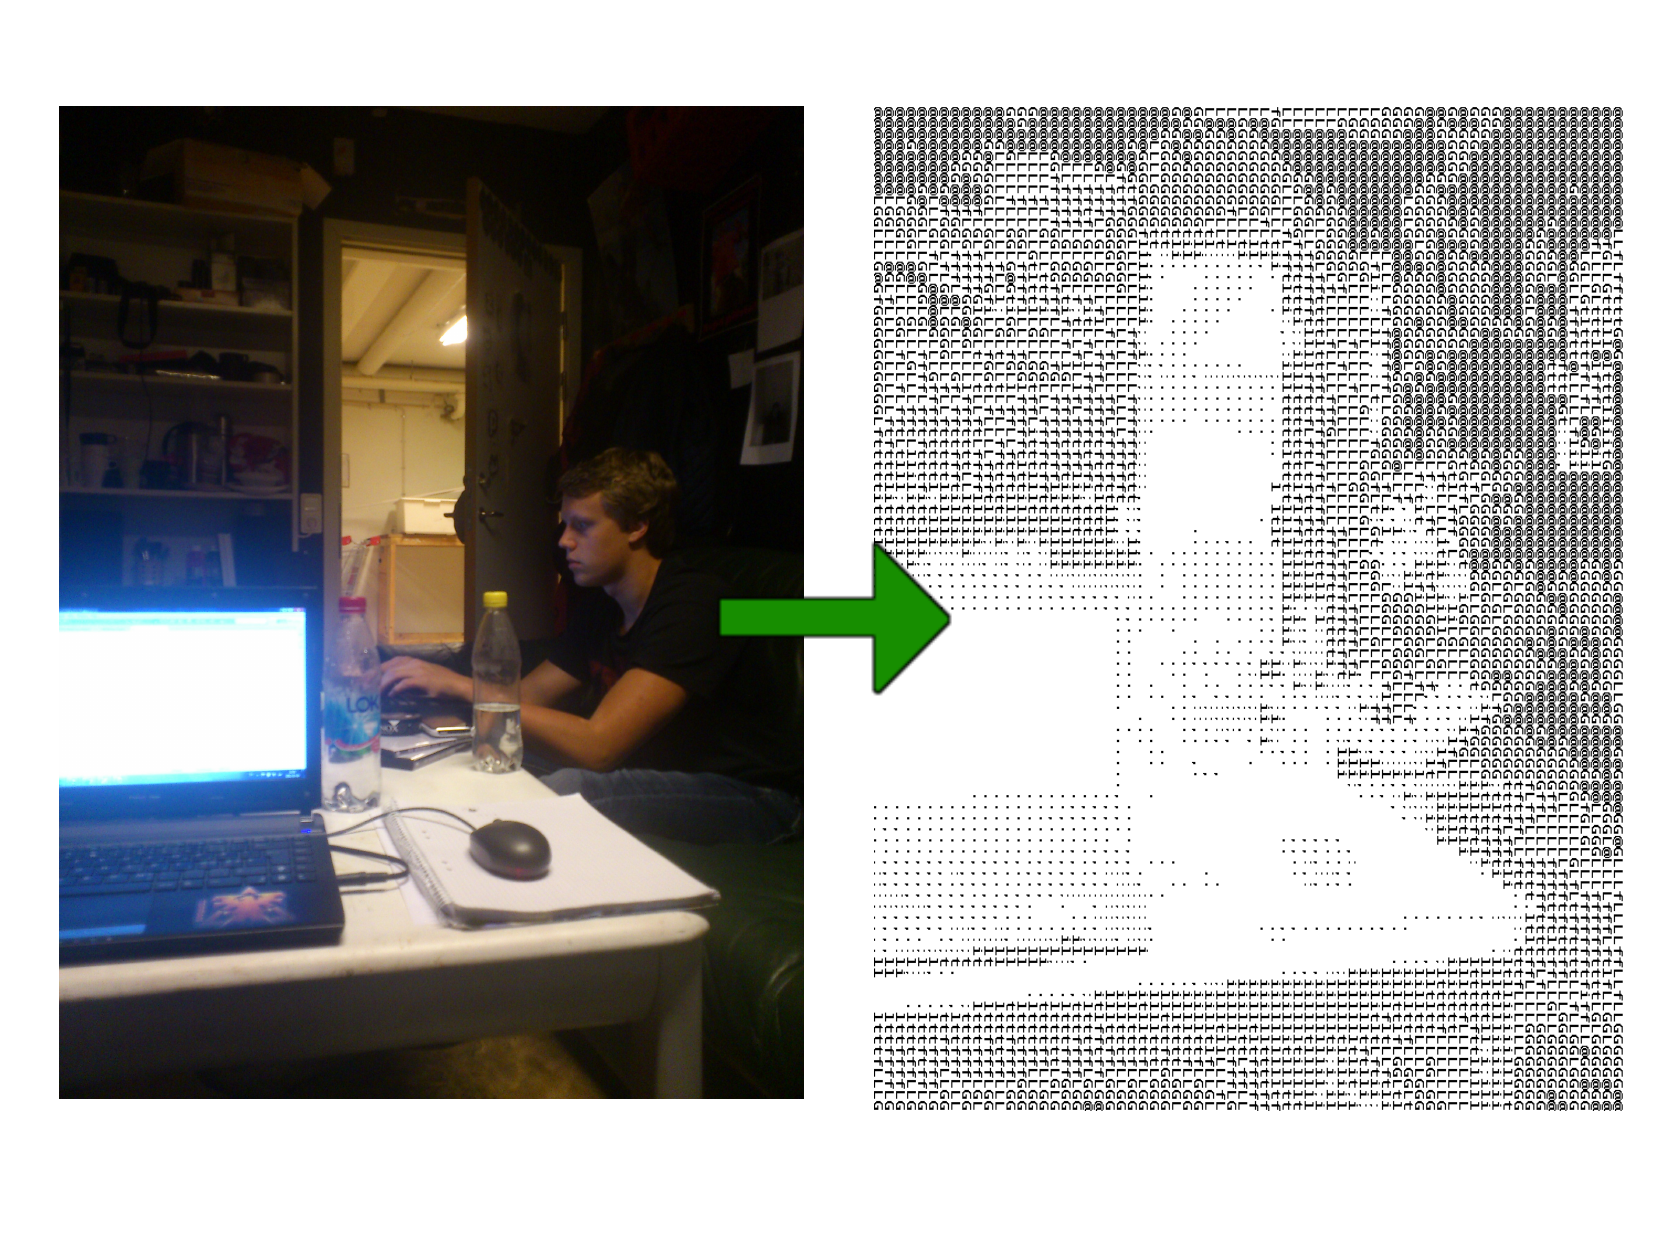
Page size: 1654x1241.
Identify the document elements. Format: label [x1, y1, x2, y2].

picture [59, 106, 1625, 1111]
